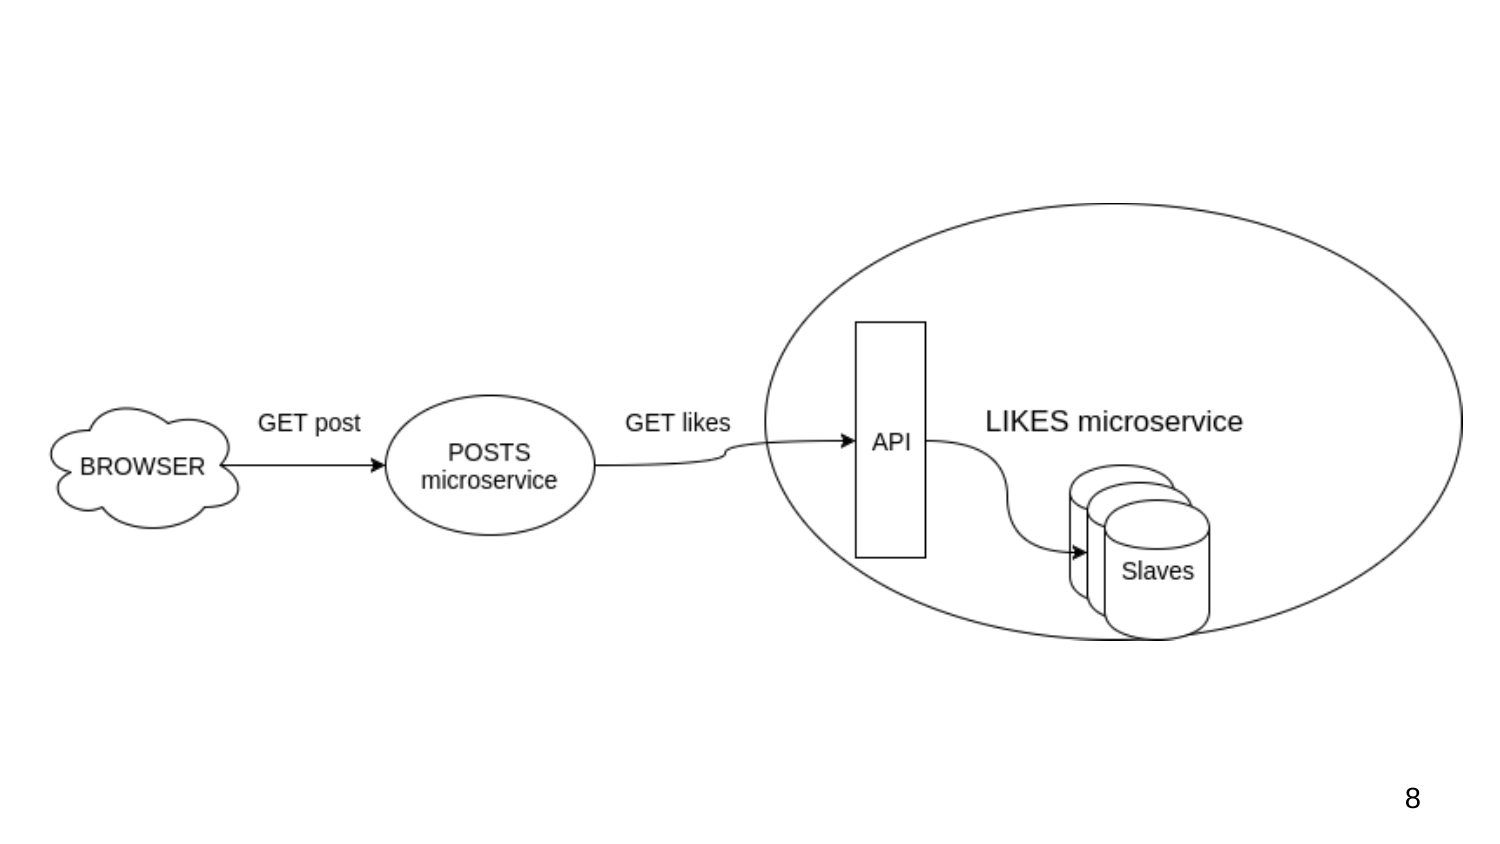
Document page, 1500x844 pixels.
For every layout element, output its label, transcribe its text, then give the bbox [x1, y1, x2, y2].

slide_number <number> [1389, 764, 1480, 830]
picture [37, 203, 1463, 641]
